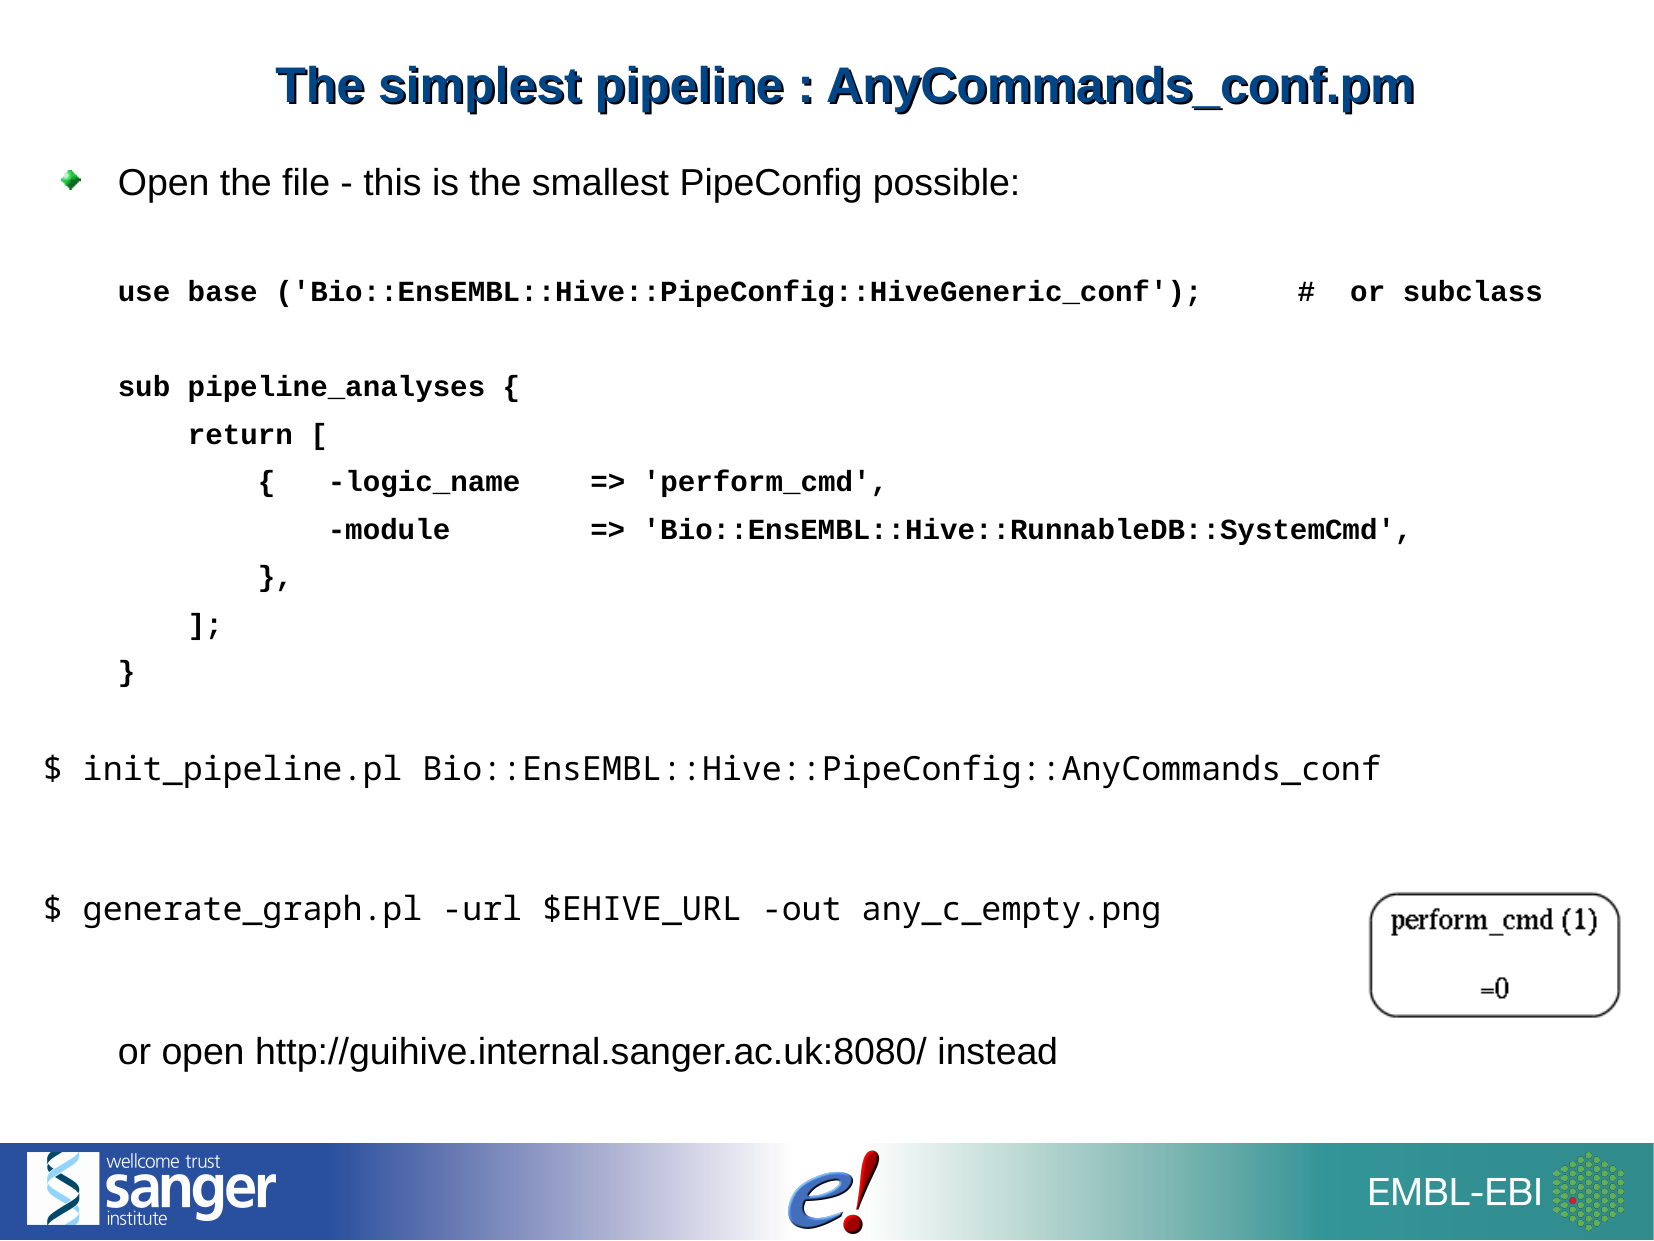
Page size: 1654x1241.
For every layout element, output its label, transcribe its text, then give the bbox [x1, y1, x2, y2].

picture [1358, 878, 1632, 1034]
list Open the file - this is the smallest PipeConfig possible: use base ('Bio::EnsEMBL::Hive::PipeConfig::HiveGeneric_conf'); # or subclass sub pipeline_analyses { return [ { -logic_name => 'perform_cmd', -module => 'Bio::EnsEMBL::Hive::RunnableDB::SystemCmd', }, ]; } $ init_pipeline.pl Bio::EnsEMBL::Hive::PipeConfig::AnyCommands_conf $ generate_graph.pl -url $EHIVE_URL -out any_c_empty.png or open http://guihive.internal.sanger.ac.uk:8080/ instead [27, 142, 1565, 1123]
title The simplest pipeline : AnyCommands_conf.pm [82, 23, 1571, 128]
picture [0, 1143, 1654, 1240]
